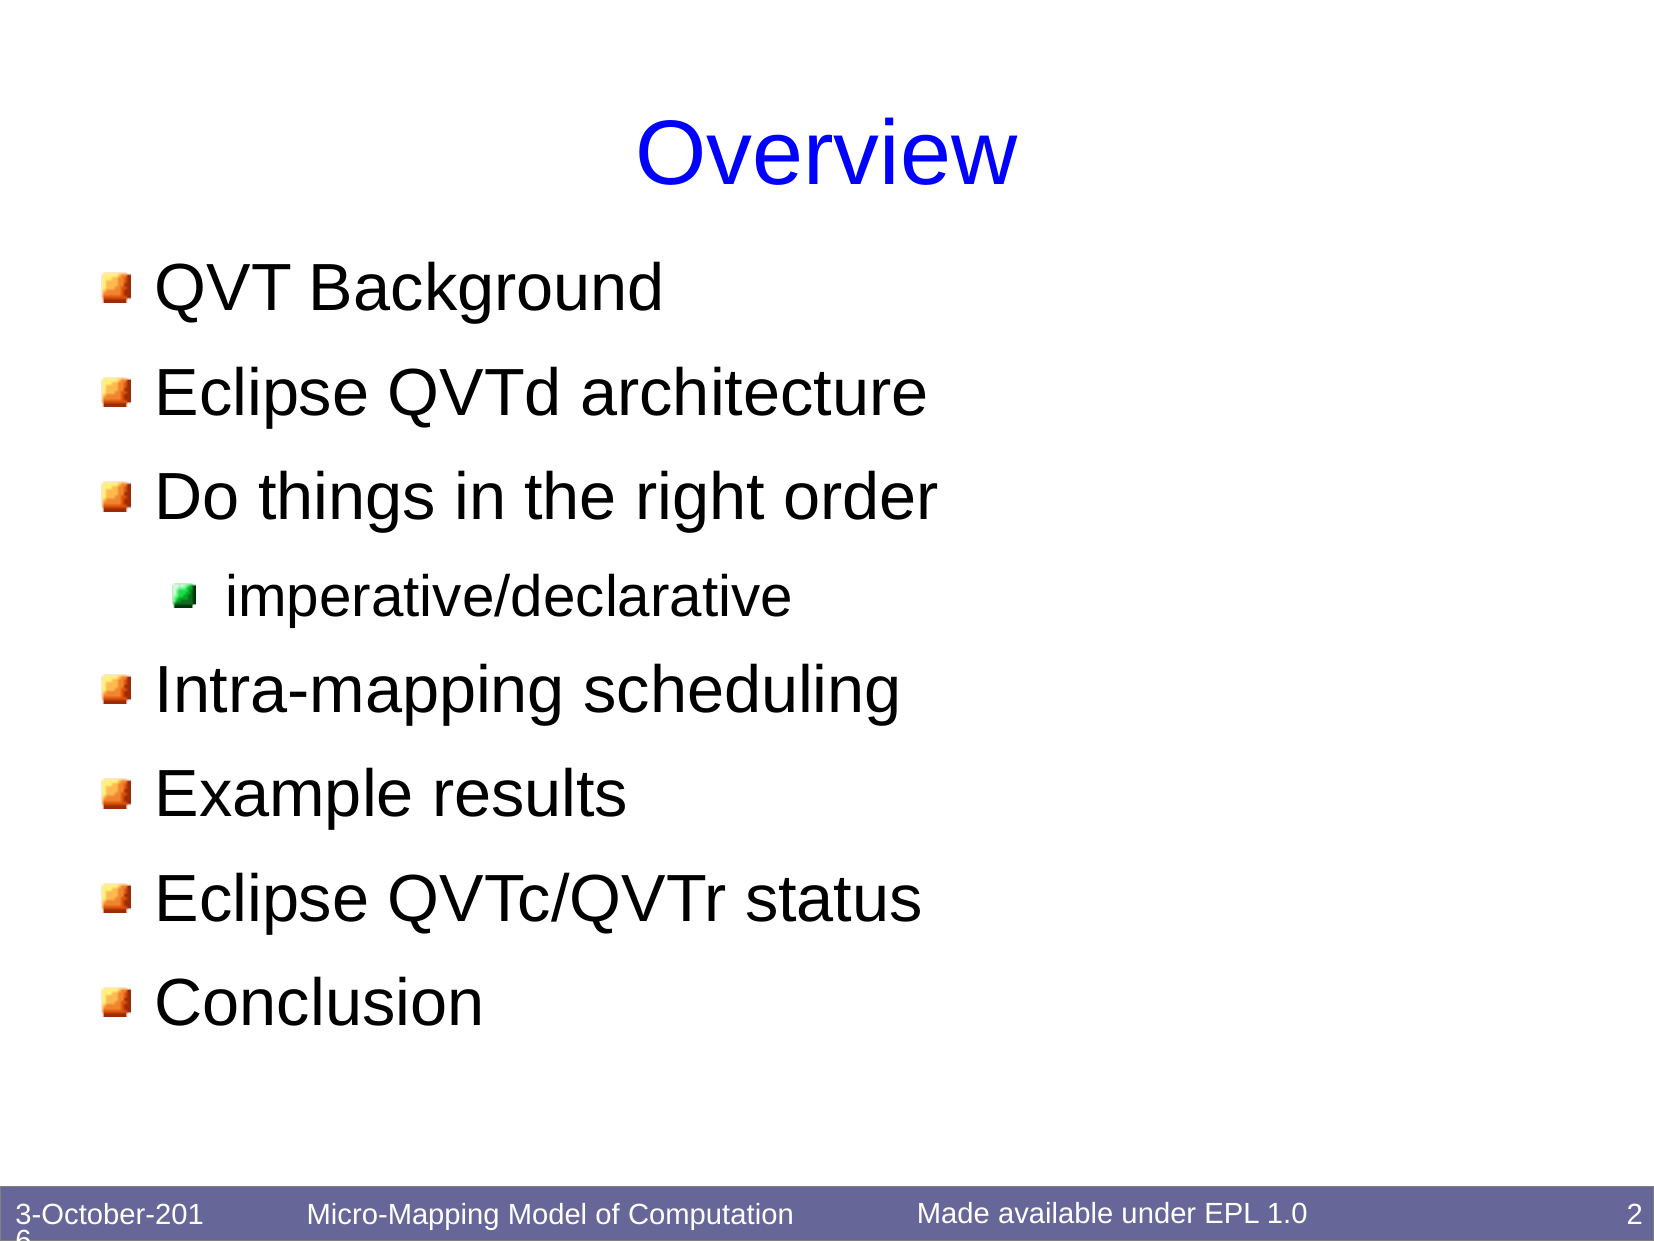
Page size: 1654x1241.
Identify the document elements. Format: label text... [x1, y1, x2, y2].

title Overview [82, 49, 1571, 257]
list QVT Background Eclipse QVTd architecture Do things in the right order imperative/declarative Intra-mapping scheduling Example results Eclipse QVTc/QVTr status Conclusion [83, 250, 1610, 1144]
